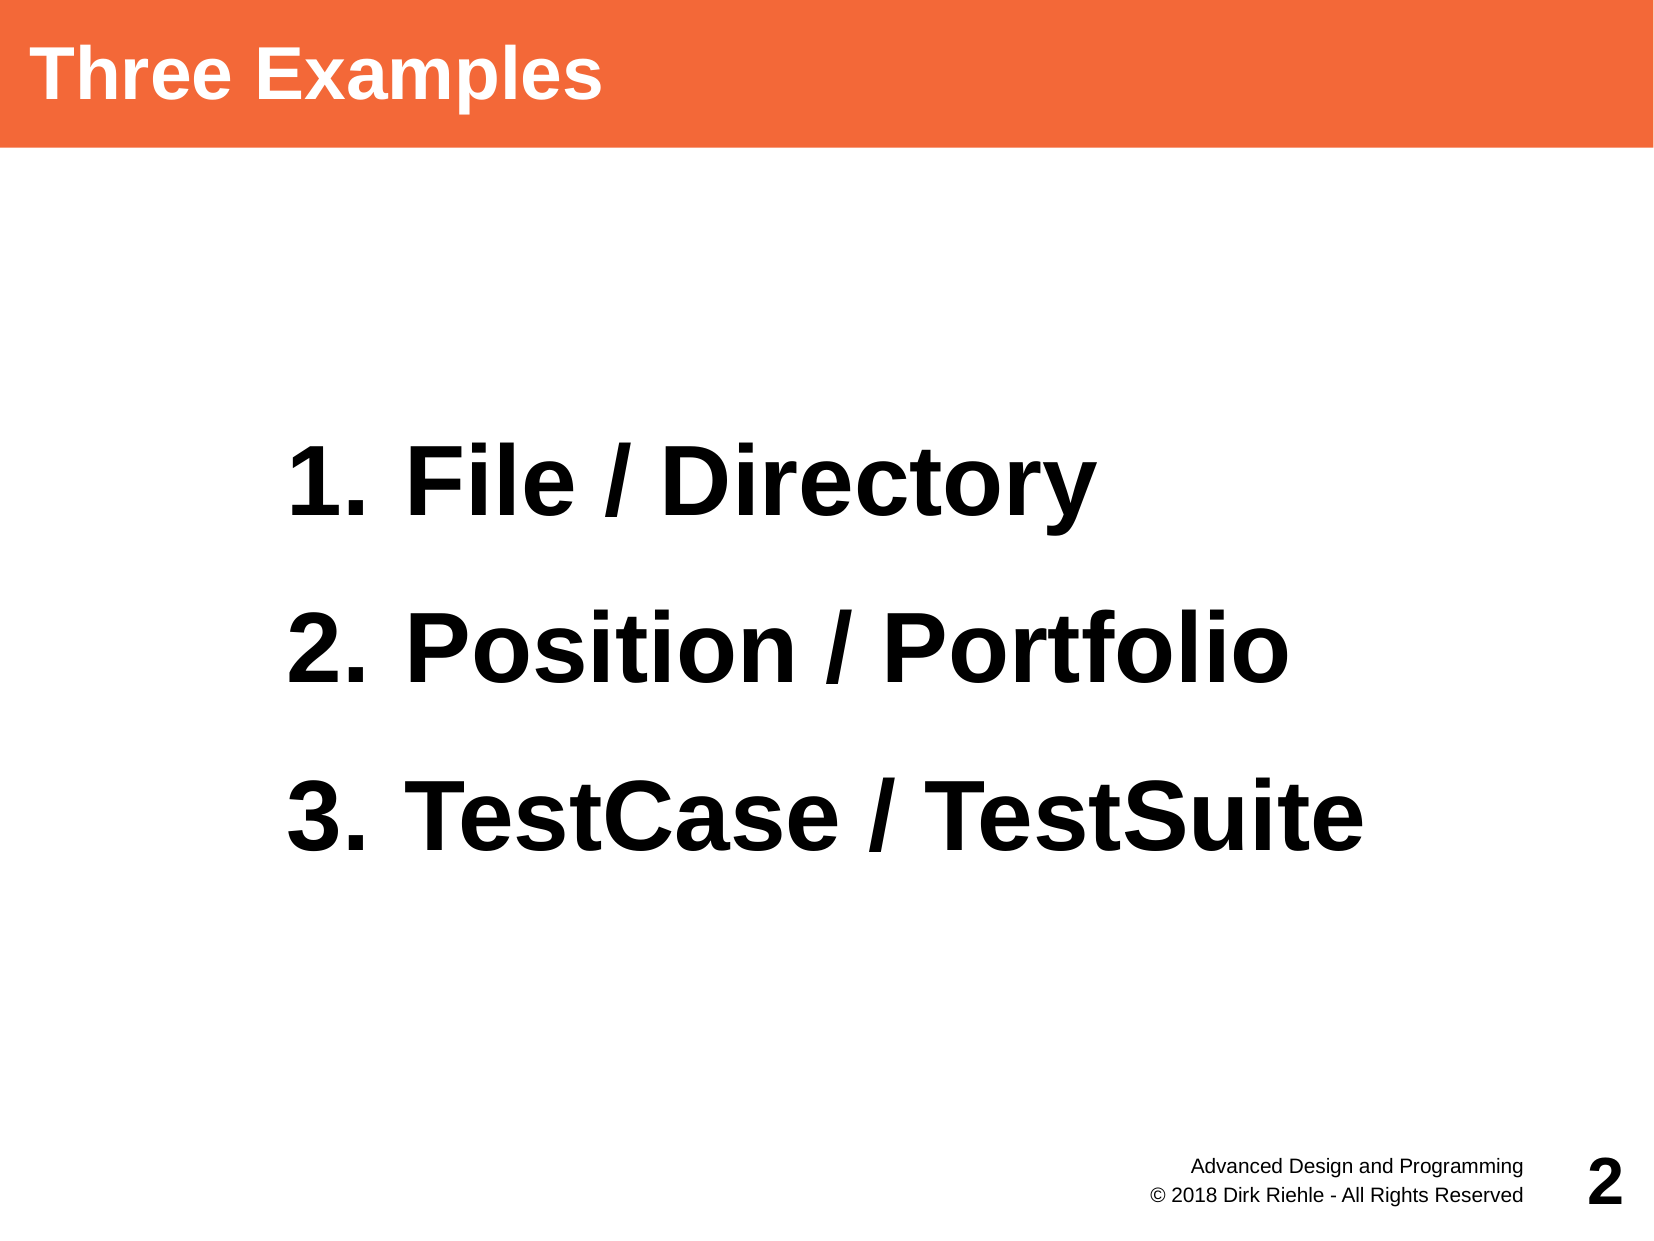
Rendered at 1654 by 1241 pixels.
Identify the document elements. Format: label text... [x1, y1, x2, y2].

subtitle File / Directory Position / Portfolio TestCase / TestSuite [29, 177, 1625, 1063]
title Three Examples [0, 0, 1654, 148]
